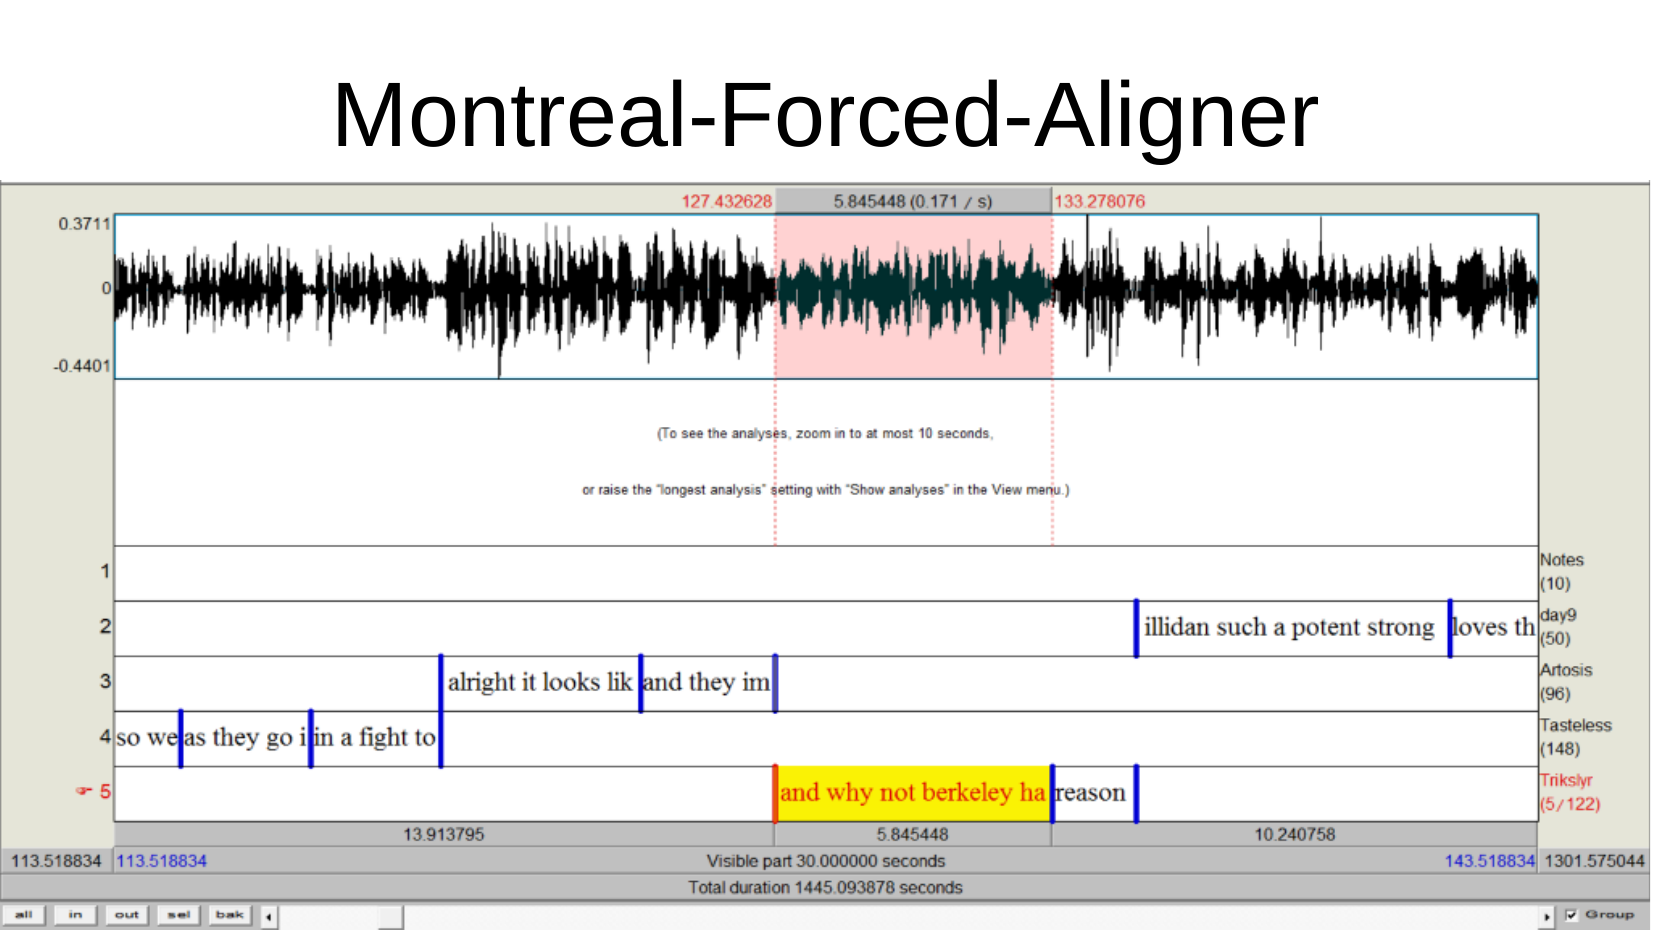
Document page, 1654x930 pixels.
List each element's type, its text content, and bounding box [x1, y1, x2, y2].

picture [0, 180, 1651, 930]
title Montreal-Forced-Aligner [82, 37, 1571, 180]
